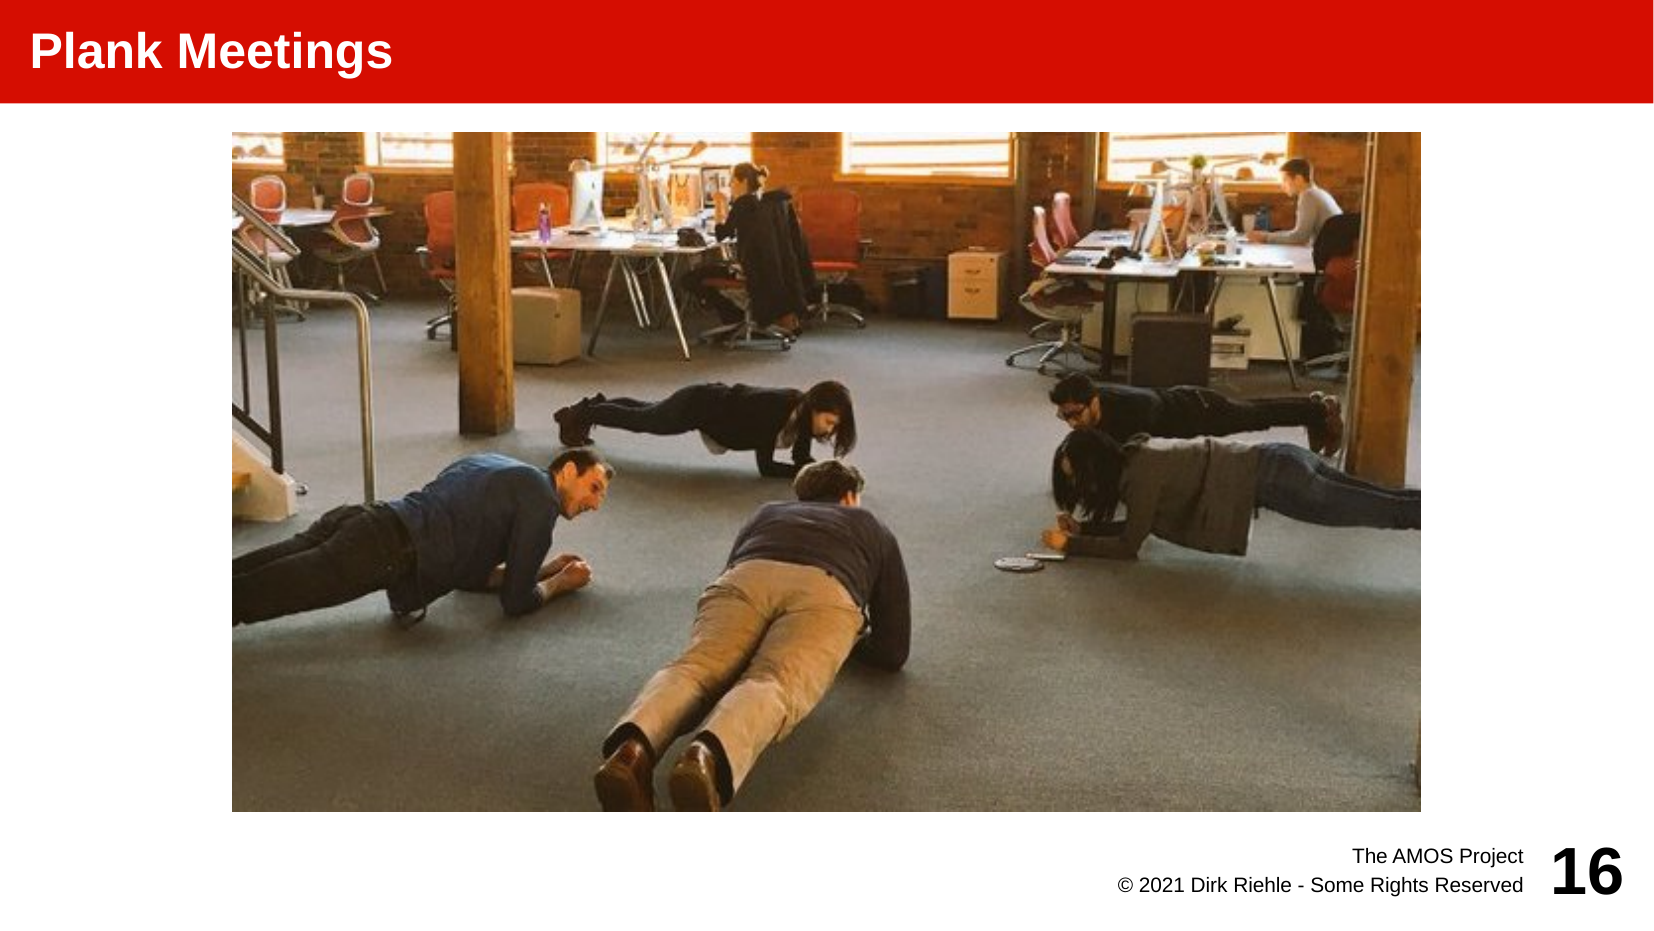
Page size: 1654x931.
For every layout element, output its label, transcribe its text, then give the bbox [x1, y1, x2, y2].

picture [232, 132, 1421, 813]
title Plank Meetings [0, 0, 1654, 104]
